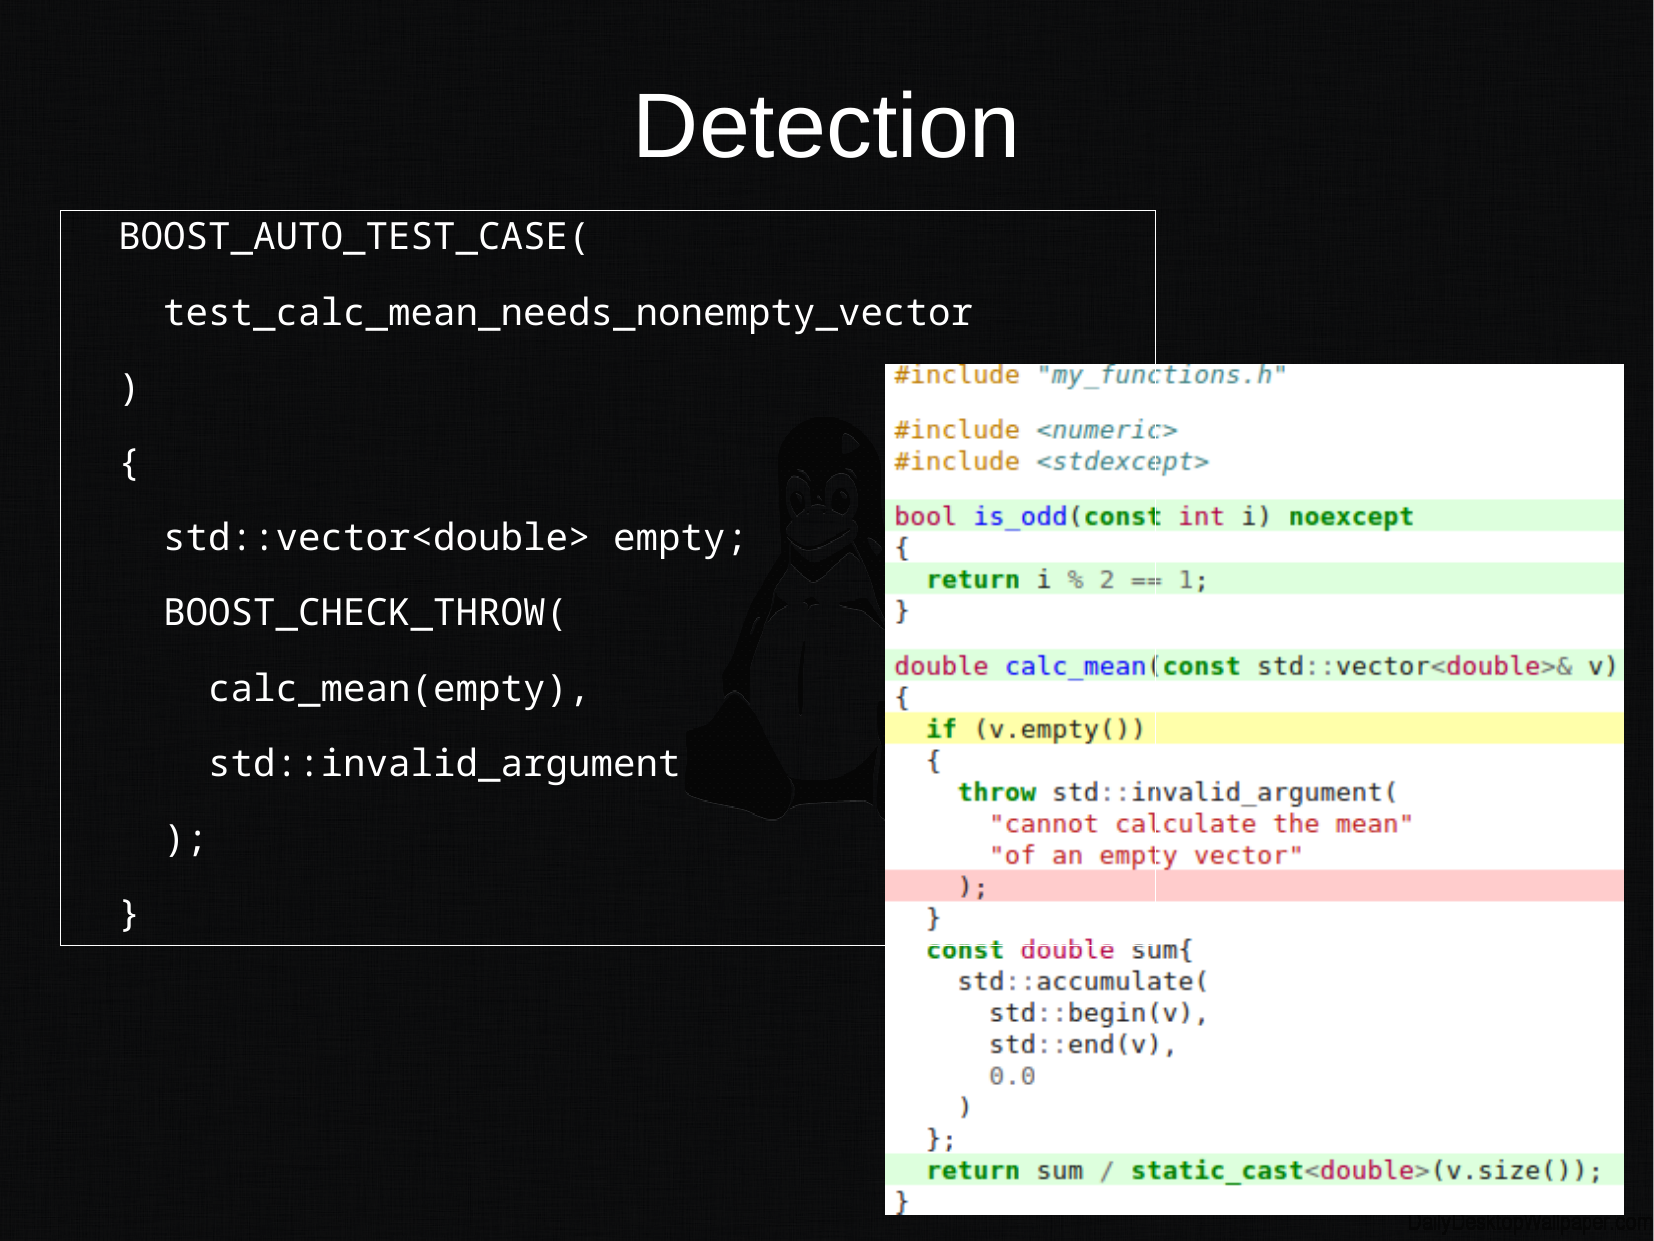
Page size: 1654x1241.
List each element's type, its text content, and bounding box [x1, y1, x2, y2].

list BOOST_AUTO_TEST_CASE( test_calc_mean_needs_nonempty_vector ) { std::vector<double> empty; BOOST_CHECK_THROW( calc_mean(empty), std::invalid_argument ); } [60, 210, 1156, 946]
title Detection [389, 47, 1264, 205]
picture [0, 0, 1654, 1241]
